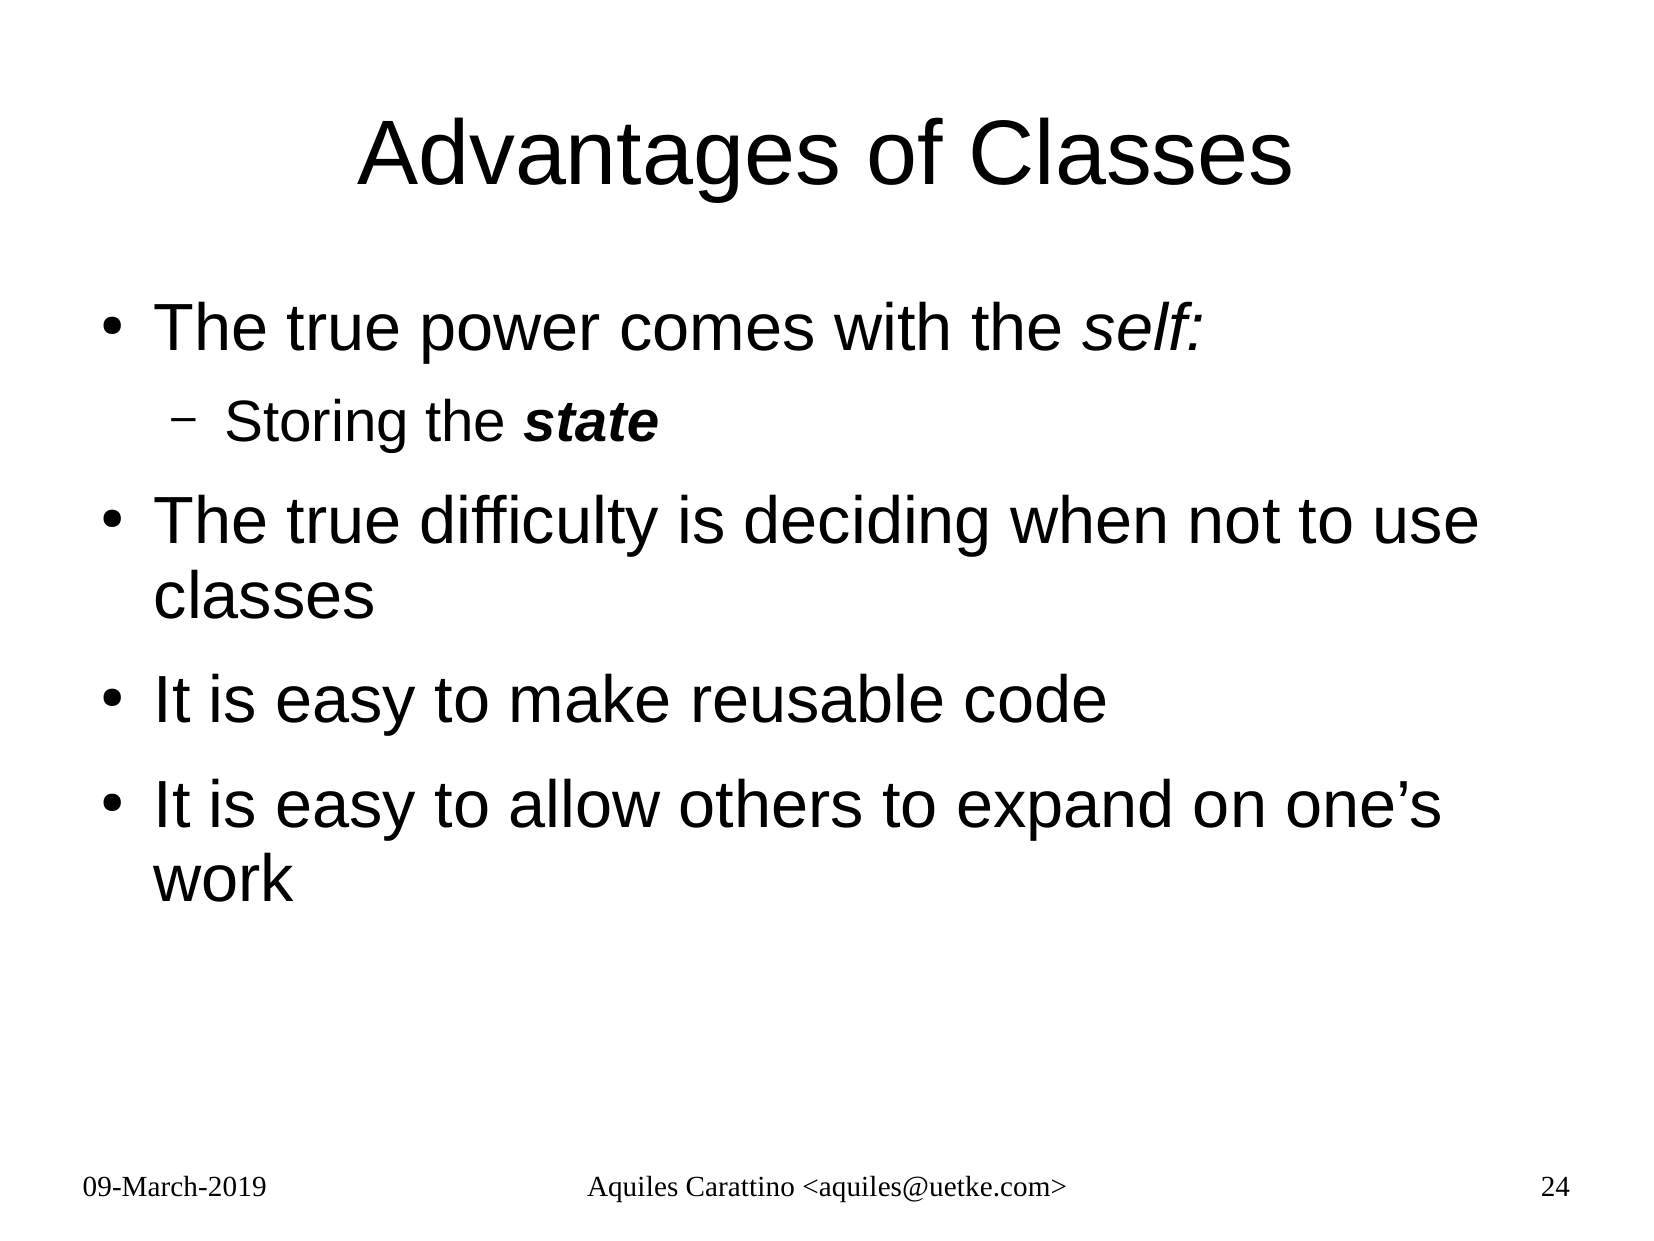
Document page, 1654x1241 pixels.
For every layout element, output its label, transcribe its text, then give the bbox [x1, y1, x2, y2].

title Advantages of Classes [82, 49, 1571, 257]
list The true power comes with the self: Storing the state The true difficulty is deciding when not to use classes It is easy to make reusable code It is easy to allow others to expand on one’s work [82, 290, 1571, 1010]
